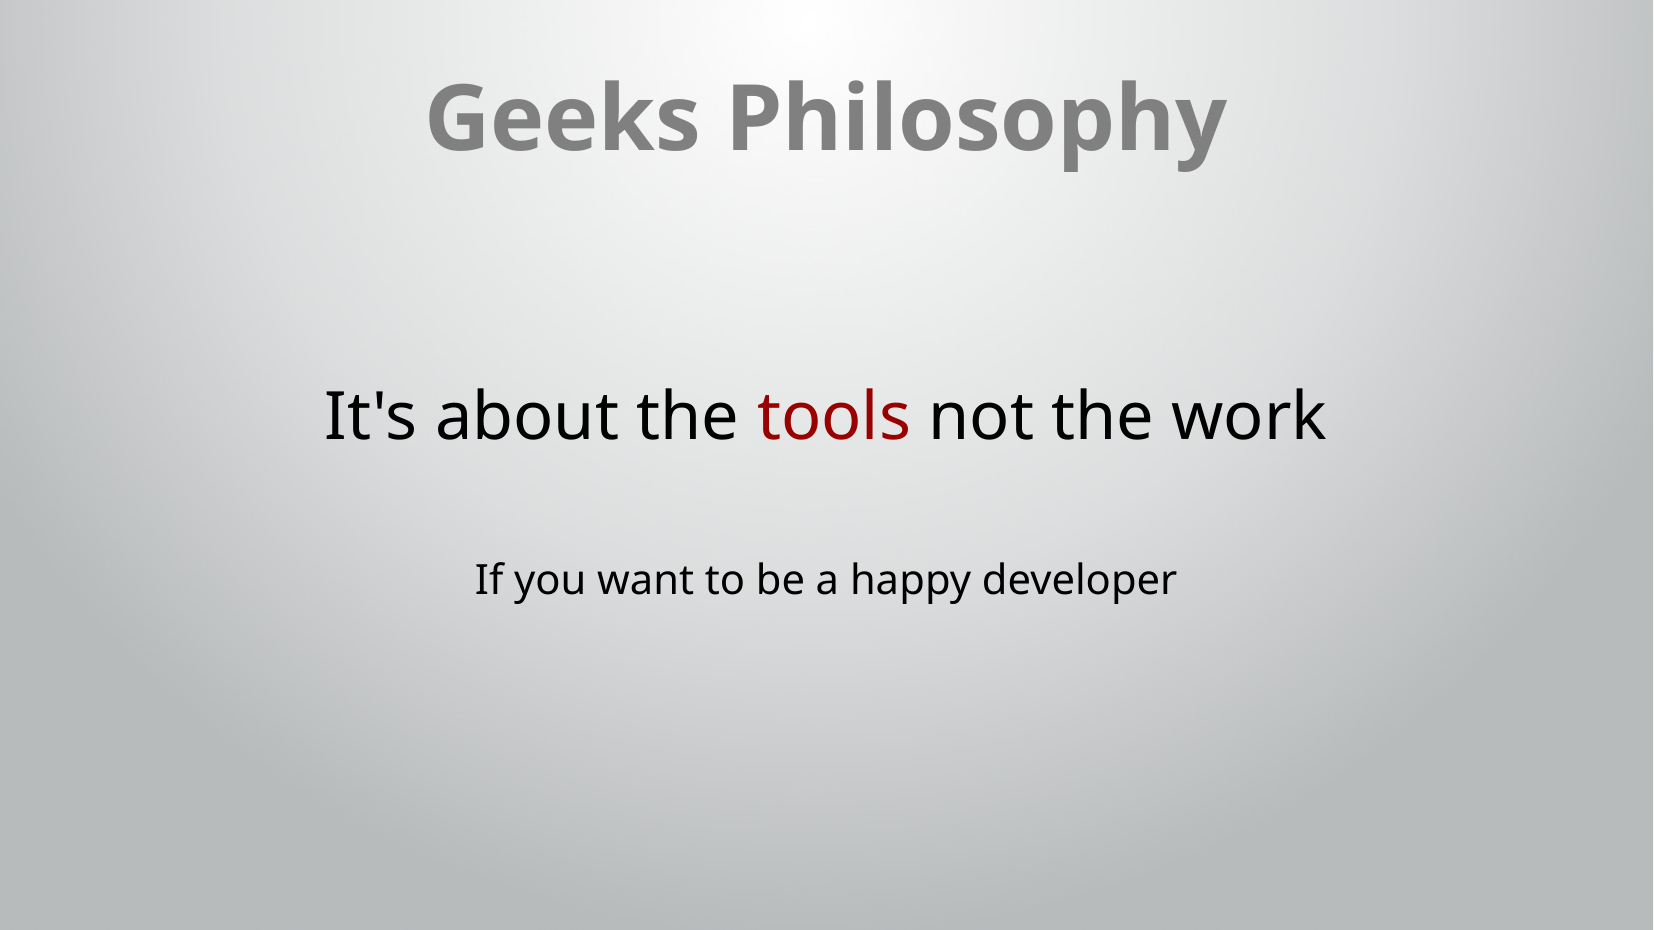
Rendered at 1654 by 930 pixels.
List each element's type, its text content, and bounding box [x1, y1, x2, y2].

picture [0, 0, 1654, 930]
subtitle It's about the tools not the work If you want to be a happy developer [82, 217, 1571, 757]
title Geeks Philosophy [82, 36, 1571, 193]
